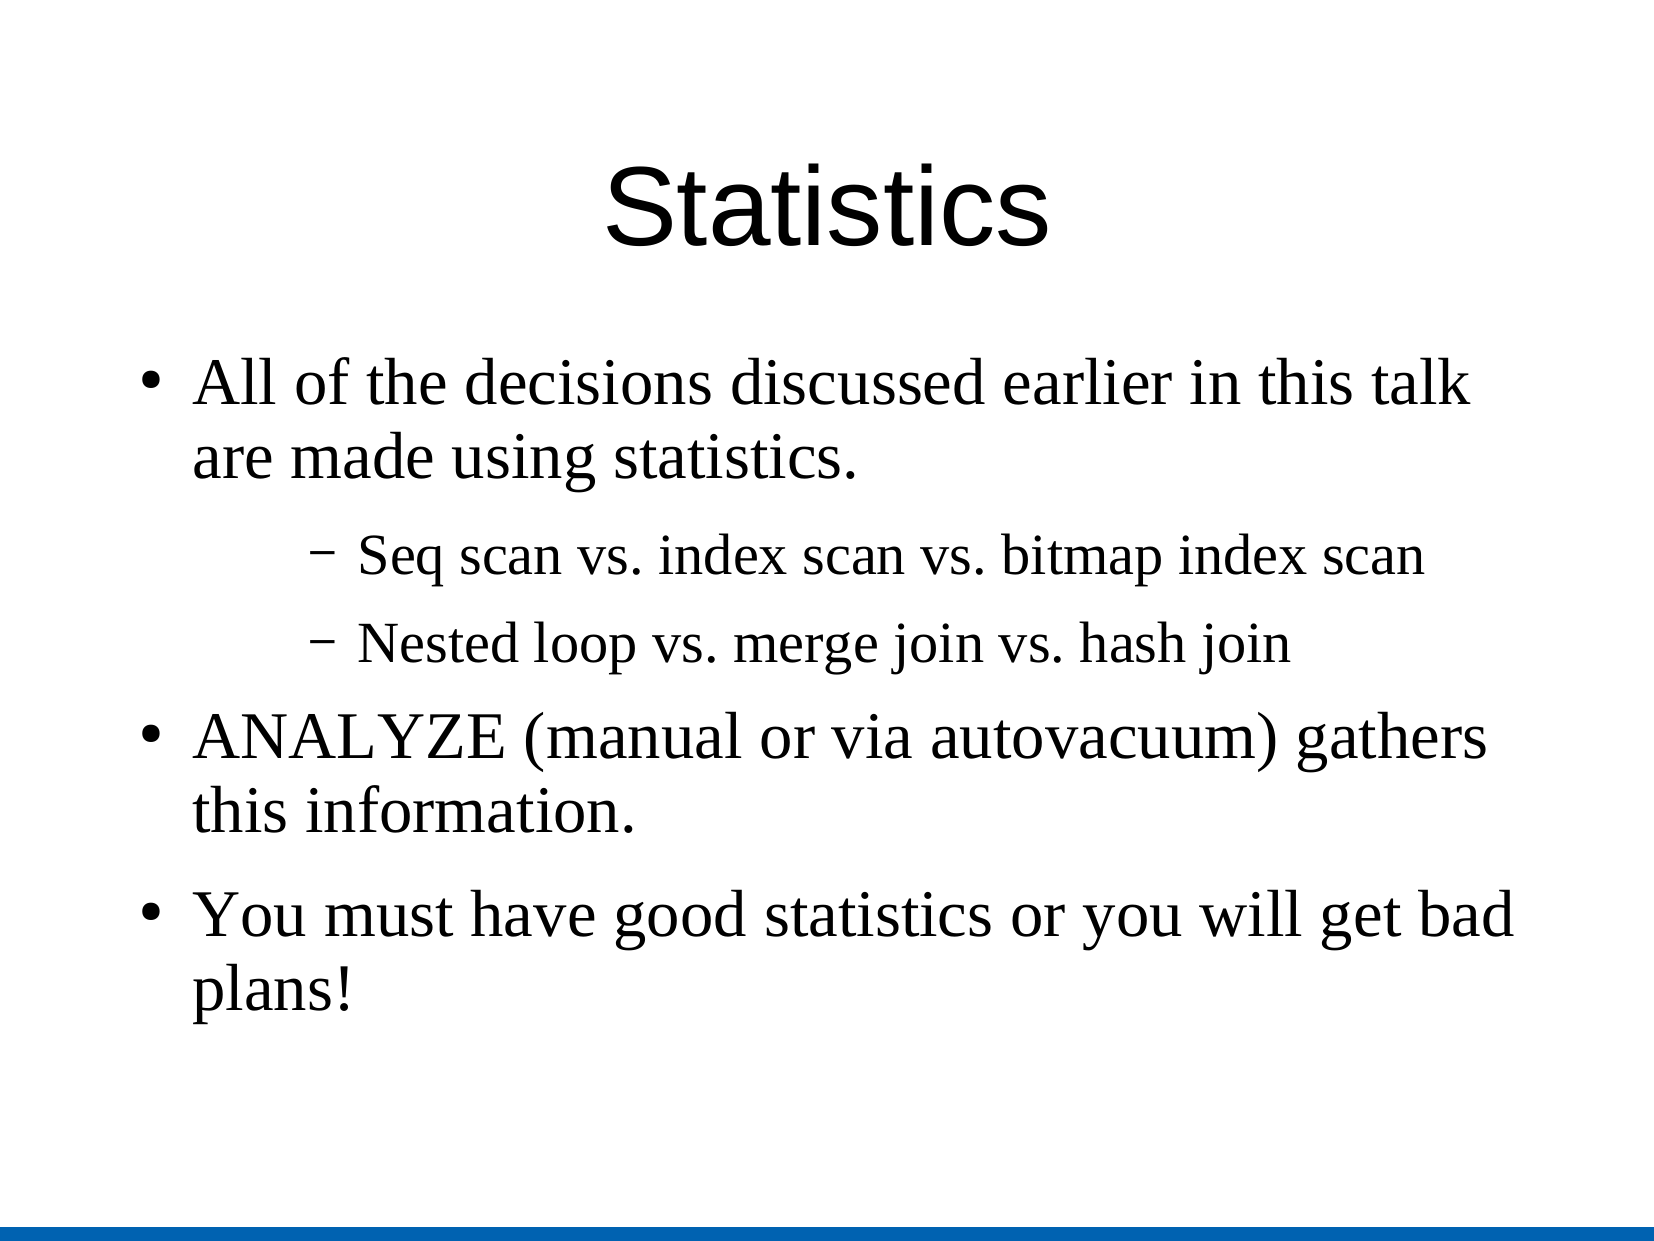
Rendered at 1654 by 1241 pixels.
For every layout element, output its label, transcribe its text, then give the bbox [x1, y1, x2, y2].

list All of the decisions discussed earlier in this talk are made using statistics. Seq scan vs. index scan vs. bitmap index scan Nested loop vs. merge join vs. hash join ANALYZE (manual or via autovacuum) gathers this information. You must have good statistics or you will get bad plans! [121, 344, 1533, 1127]
title Statistics [121, 102, 1533, 311]
